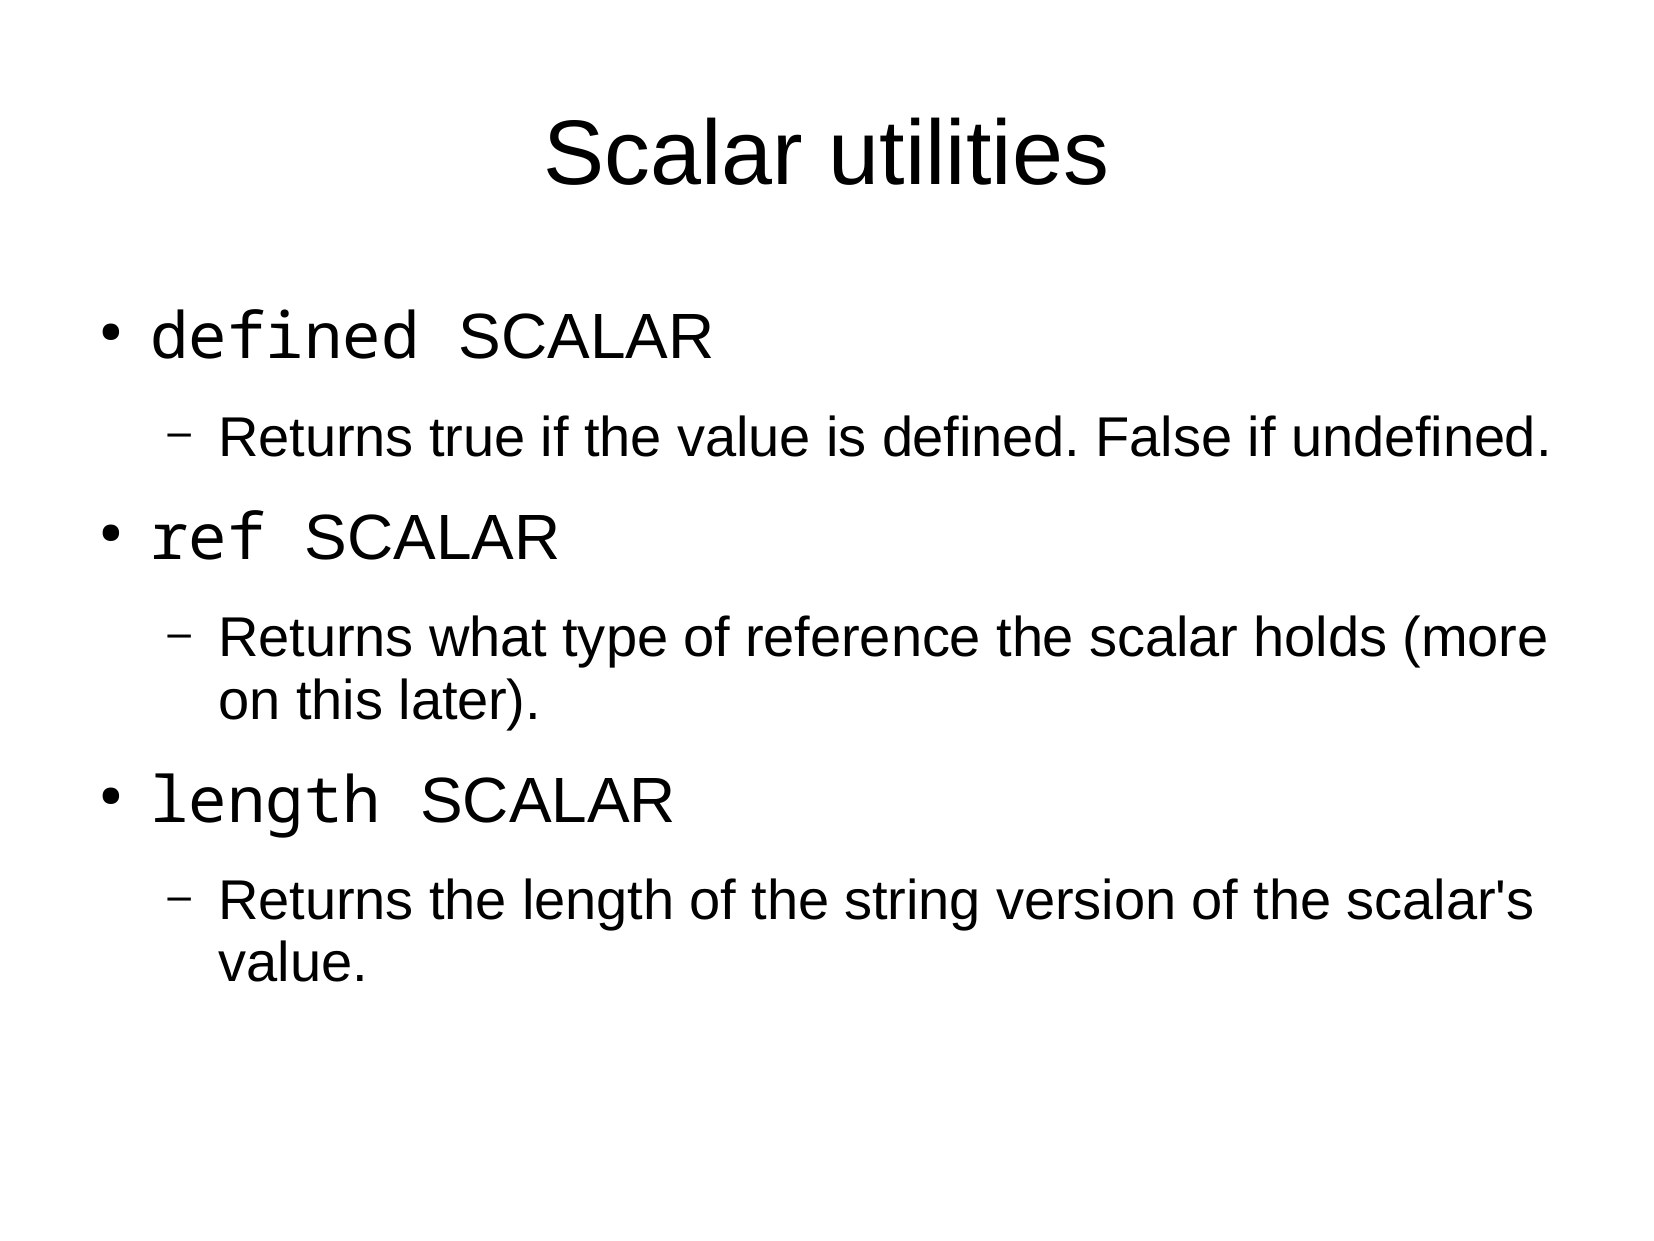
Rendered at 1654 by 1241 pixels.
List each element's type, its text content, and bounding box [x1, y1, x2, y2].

title Scalar utilities [82, 49, 1571, 257]
list defined SCALAR Returns true if the value is defined. False if undefined. ref SCALAR Returns what type of reference the scalar holds (more on this later). length SCALAR Returns the length of the string version of the scalar's value. [82, 290, 1571, 1010]
